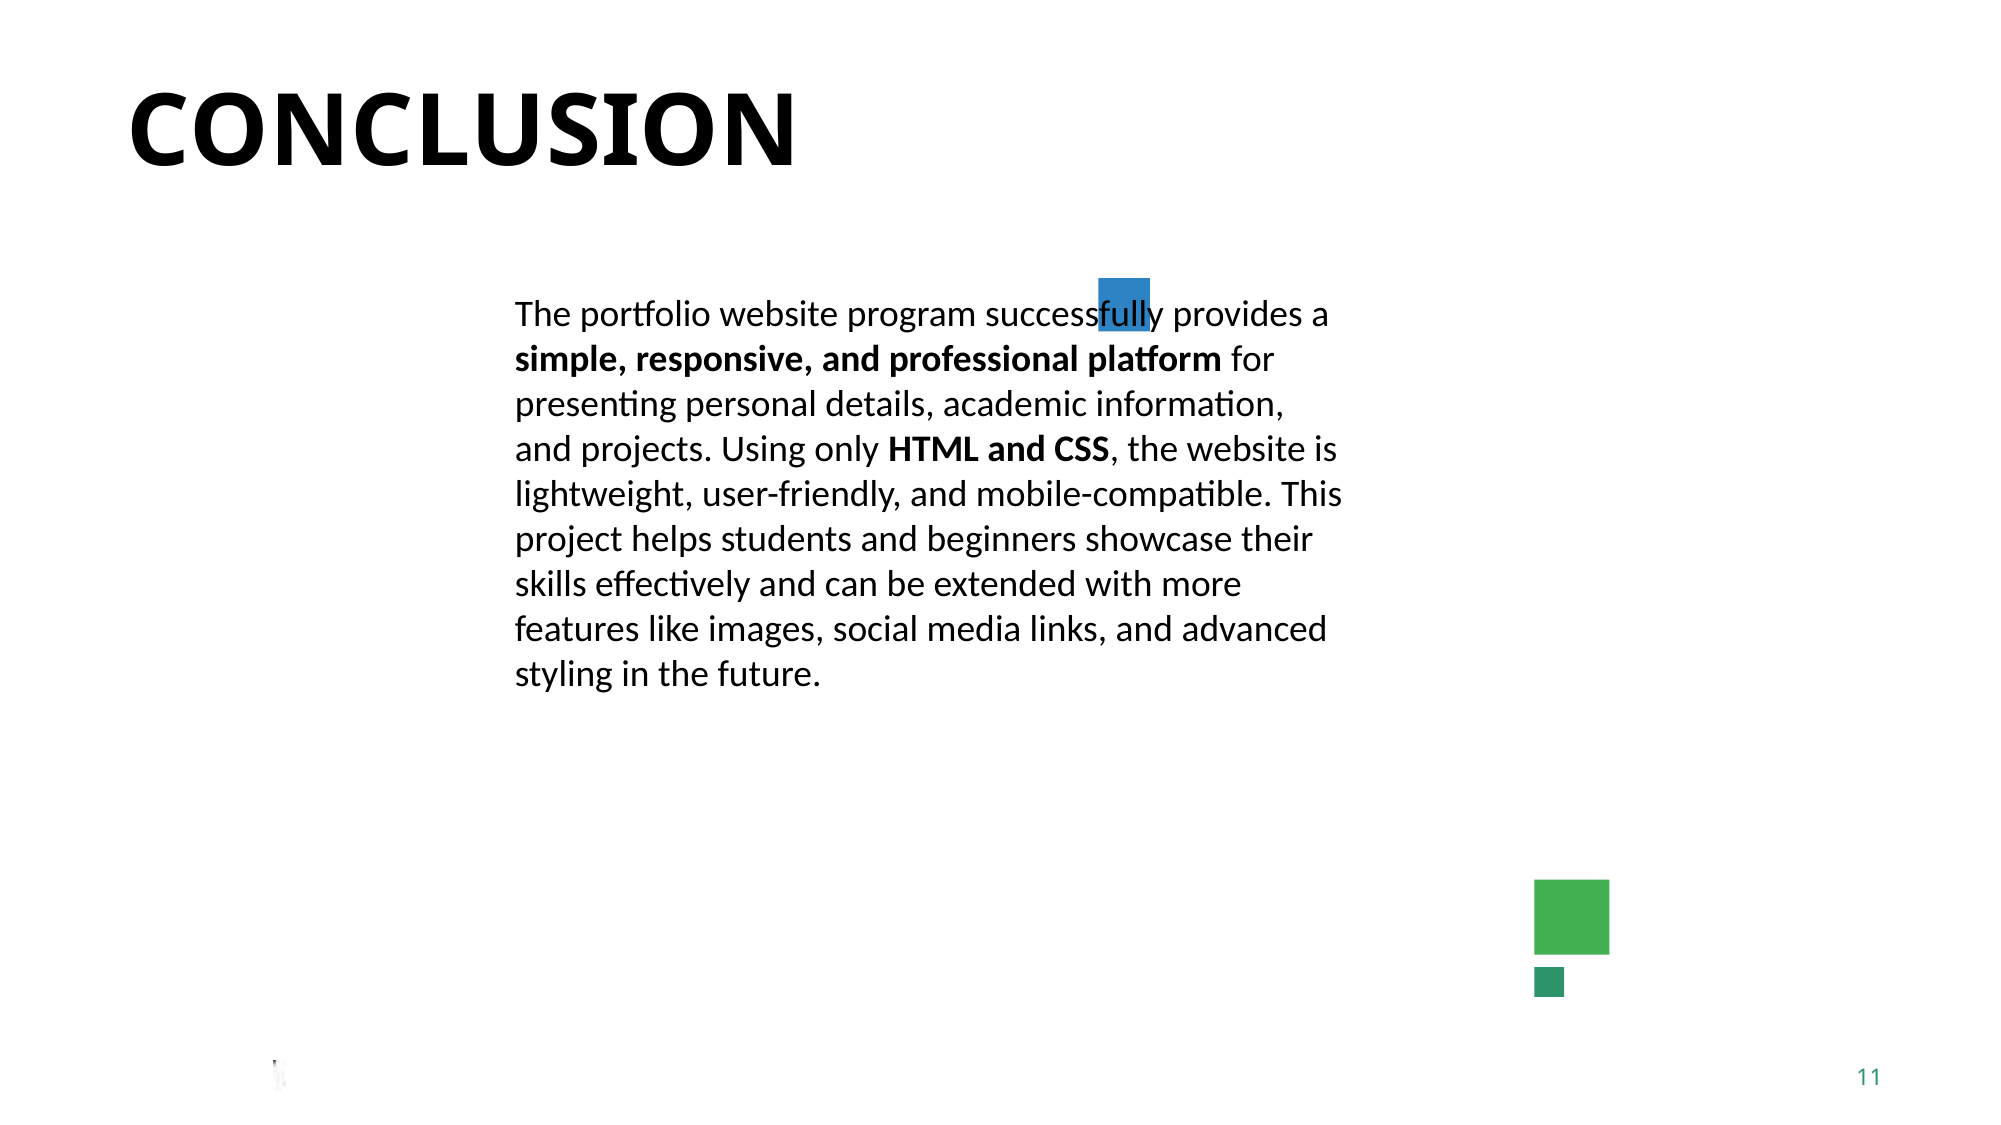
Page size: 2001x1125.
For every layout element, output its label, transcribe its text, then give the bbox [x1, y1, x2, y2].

picture [273, 1060, 286, 1091]
text_box [1534, 879, 1610, 955]
text_box [1534, 967, 1565, 997]
title CONCLUSION [123, 63, 876, 187]
text_box 11 [1849, 1061, 1888, 1094]
text_box The portfolio website program successfully provides a simple, responsive, and professional platform for presenting personal details, academic information, and projects. Using only HTML and CSS, the website is lightweight, user-friendly, and mobile-compatible. This project helps students and beginners showcase their skills effectively and can be extended with more features like images, social media links, and advanced styling in the future. [499, 236, 1360, 707]
